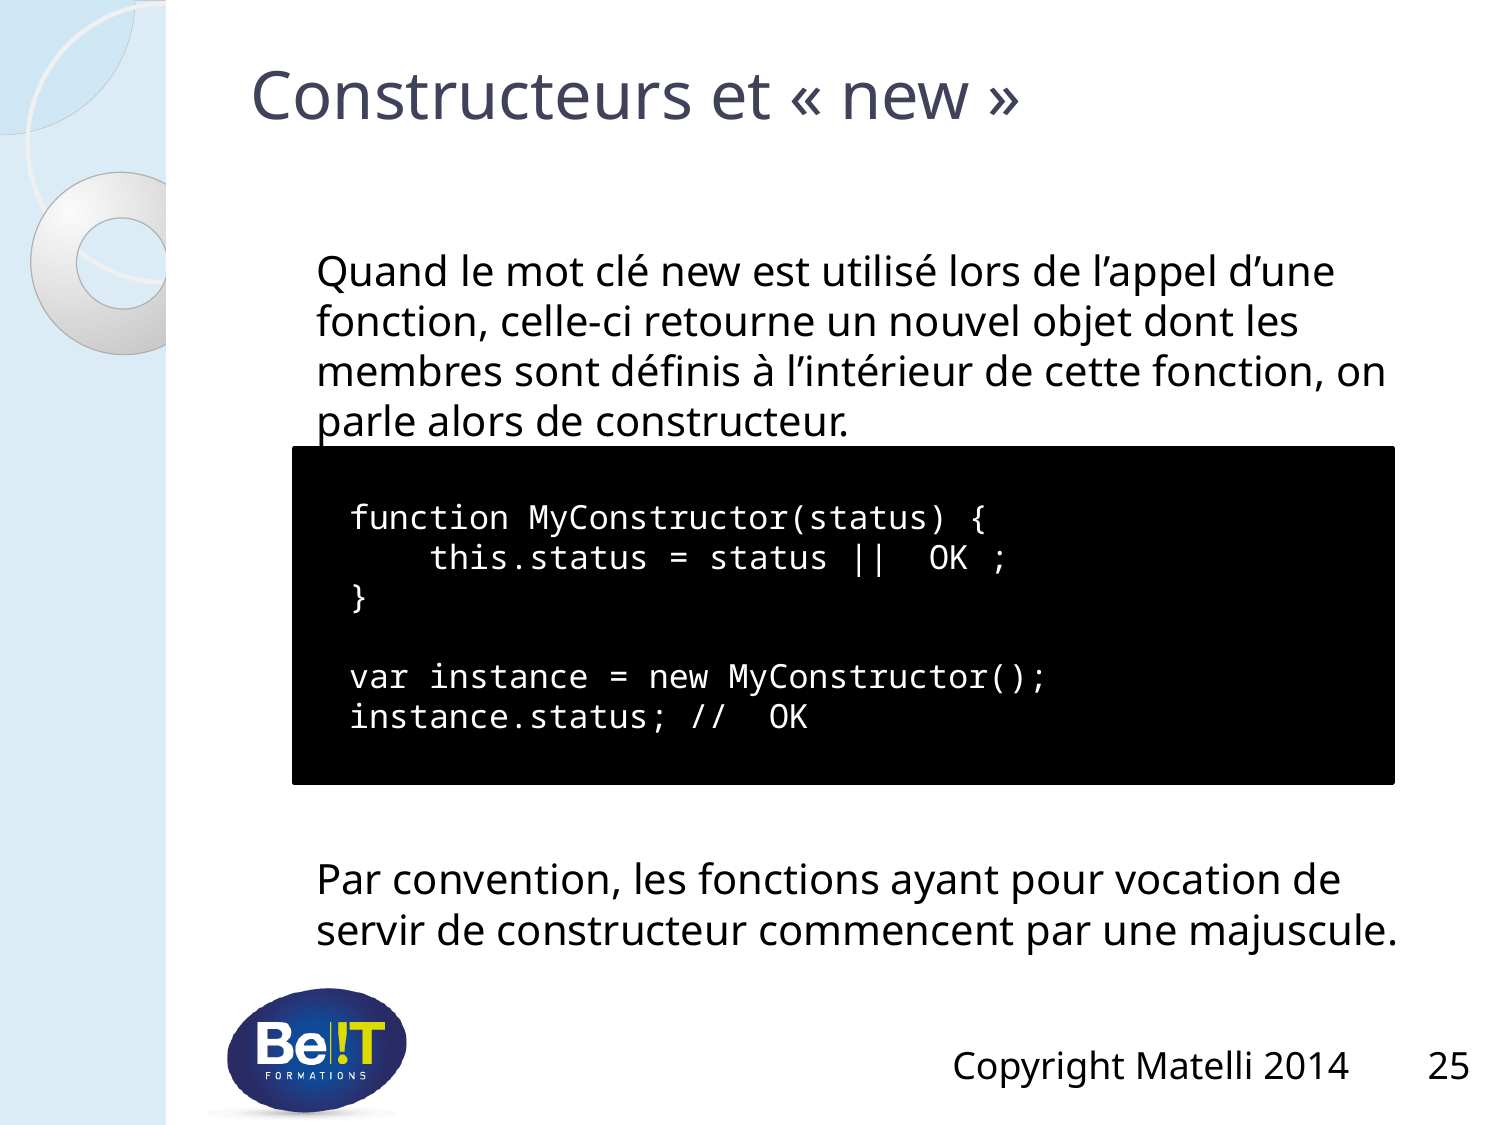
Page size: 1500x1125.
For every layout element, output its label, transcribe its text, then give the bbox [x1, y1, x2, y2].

slide_number <numéro> [1413, 1034, 1488, 1113]
picture [171, 977, 442, 1125]
text_box function MyConstructor(status) { this.status = status || "OK"; } var instance = new MyConstructor(); instance.status; // "OK" [294, 448, 1393, 783]
text_box Par convention, les fonctions ayant pour vocation de servir de constructeur commencent par une majuscule. [235, 846, 1436, 1002]
footer Copyright Matelli 2014 [937, 1034, 1413, 1113]
list Quand le mot clé new est utilisé lors de l’appel d’une fonction, celle-ci retourne un nouvel objet dont les membres sont définis à l’intérieur de cette fonction, on parle alors de constructeur. [235, 237, 1436, 528]
title Constructeurs et « new » [235, 45, 1466, 233]
